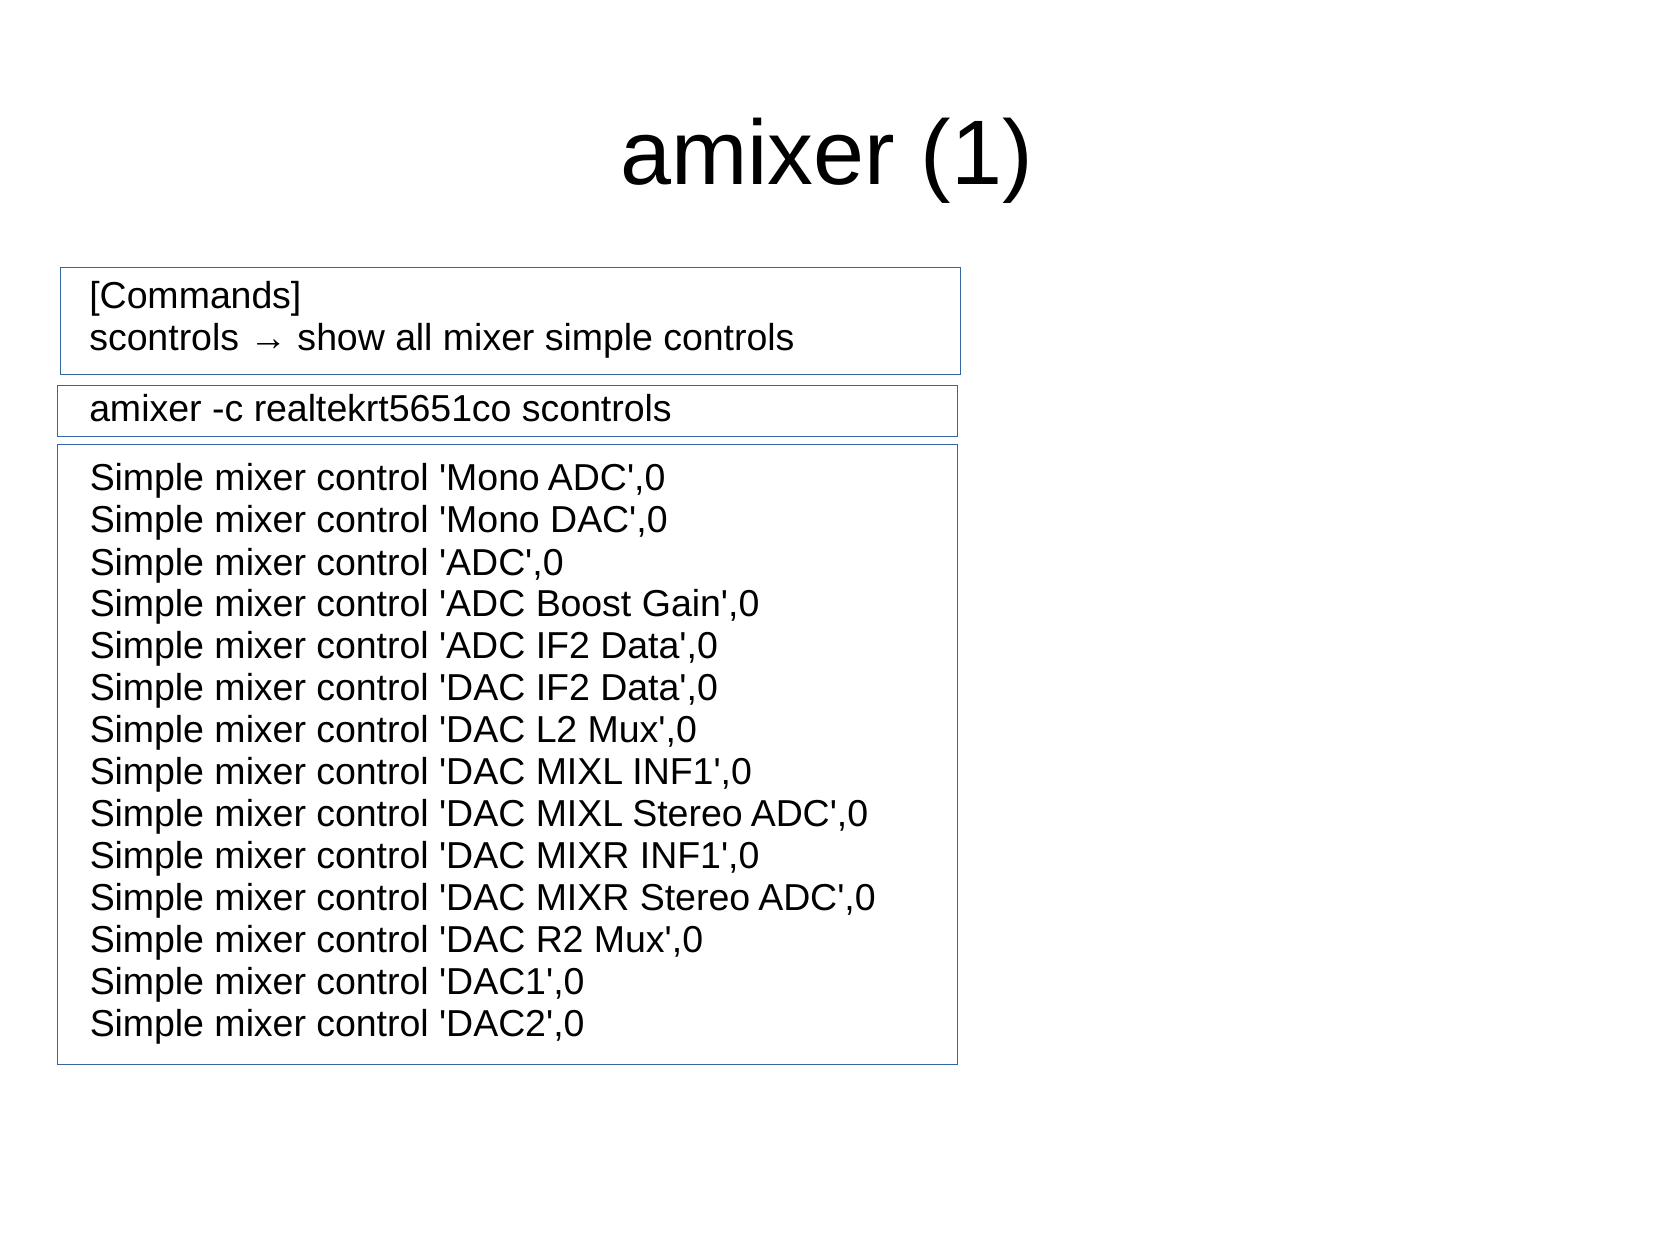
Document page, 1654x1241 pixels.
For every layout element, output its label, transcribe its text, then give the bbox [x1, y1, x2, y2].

text_box Simple mixer control 'Mono ADC',0 Simple mixer control 'Mono DAC',0 Simple mixer control 'ADC',0 Simple mixer control 'ADC Boost Gain',0 Simple mixer control 'ADC IF2 Data',0 Simple mixer control 'DAC IF2 Data',0 Simple mixer control 'DAC L2 Mux',0 Simple mixer control 'DAC MIXL INF1',0 Simple mixer control 'DAC MIXL Stereo ADC',0 Simple mixer control 'DAC MIXR INF1',0 Simple mixer control 'DAC MIXR Stereo ADC',0 Simple mixer control 'DAC R2 Mux',0 Simple mixer control 'DAC1',0 Simple mixer control 'DAC2',0 [75, 449, 892, 1053]
text_box amixer -c realtekrt5651co scontrols [74, 386, 687, 436]
text_box amixer -c realtekrt5651co scontrols [74, 379, 687, 385]
title amixer (1) [82, 49, 1571, 257]
text_box [Commands] scontrols → show all mixer simple controls [74, 268, 825, 367]
